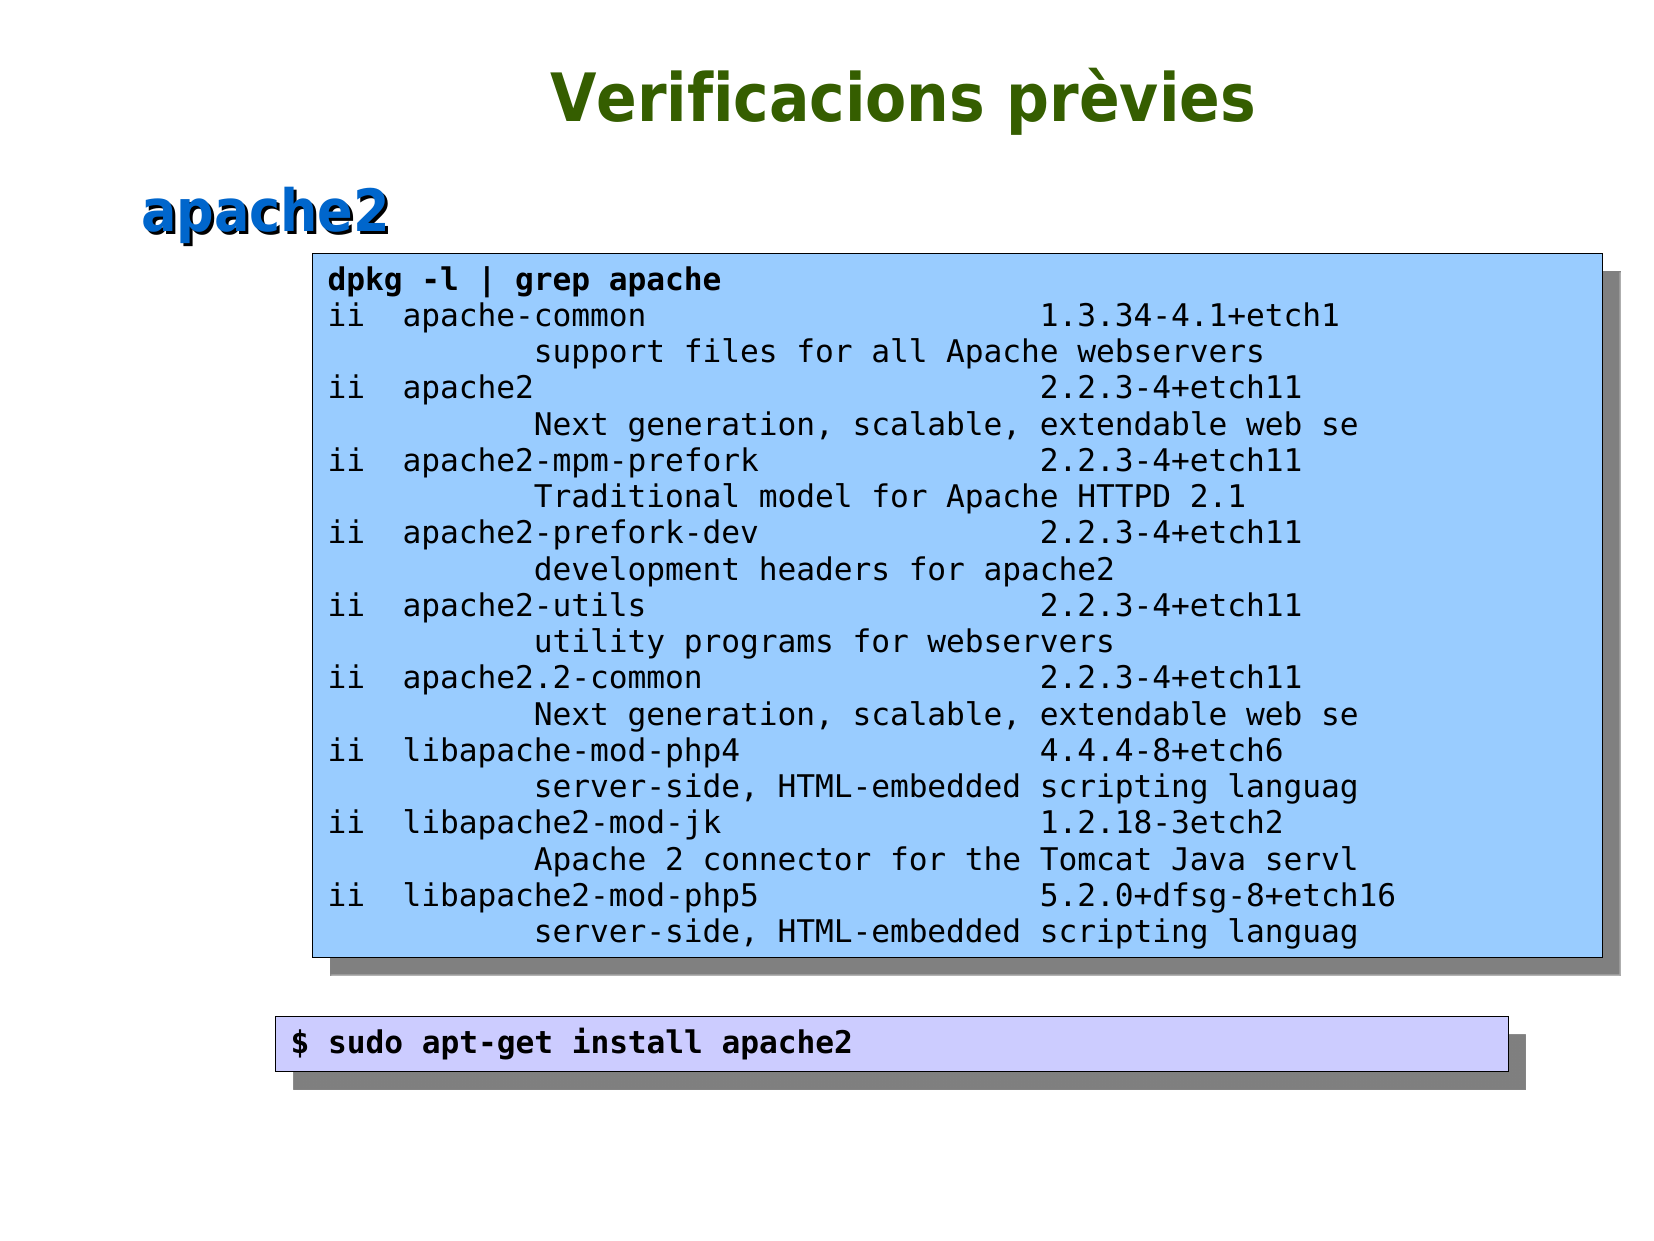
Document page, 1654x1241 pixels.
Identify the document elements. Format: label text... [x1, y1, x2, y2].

text_box $ sudo apt-get install apache2 [275, 1016, 1509, 1072]
list apache2 [141, 177, 1630, 1013]
title Verificacions prèvies [159, 49, 1648, 148]
text_box dpkg -l | grep apache ii apache-common 1.3.34-4.1+etch1 support files for all Apache webservers ii apache2 2.2.3-4+etch11 Next generation, scalable, extendable web se ii apache2-mpm-prefork 2.2.3-4+etch11 Traditional model for Apache HTTPD 2.1 ii apache2-prefork-dev 2.2.3-4+etch11 development headers for apache2 ii apache2-utils 2.2.3-4+etch11 utility programs for webservers ii apache2.2-common 2.2.3-4+etch11 Next generation, scalable, extendable web se ii libapache-mod-php4 4.4.4-8+etch6 server-side, HTML-embedded scripting languag ii libapache2-mod-jk 1.2.18-3etch2 Apache 2 connector for the Tomcat Java servl ii libapache2-mod-php5 5.2.0+dfsg-8+etch16 server-side, HTML-embedded scripting languag [312, 253, 1603, 958]
